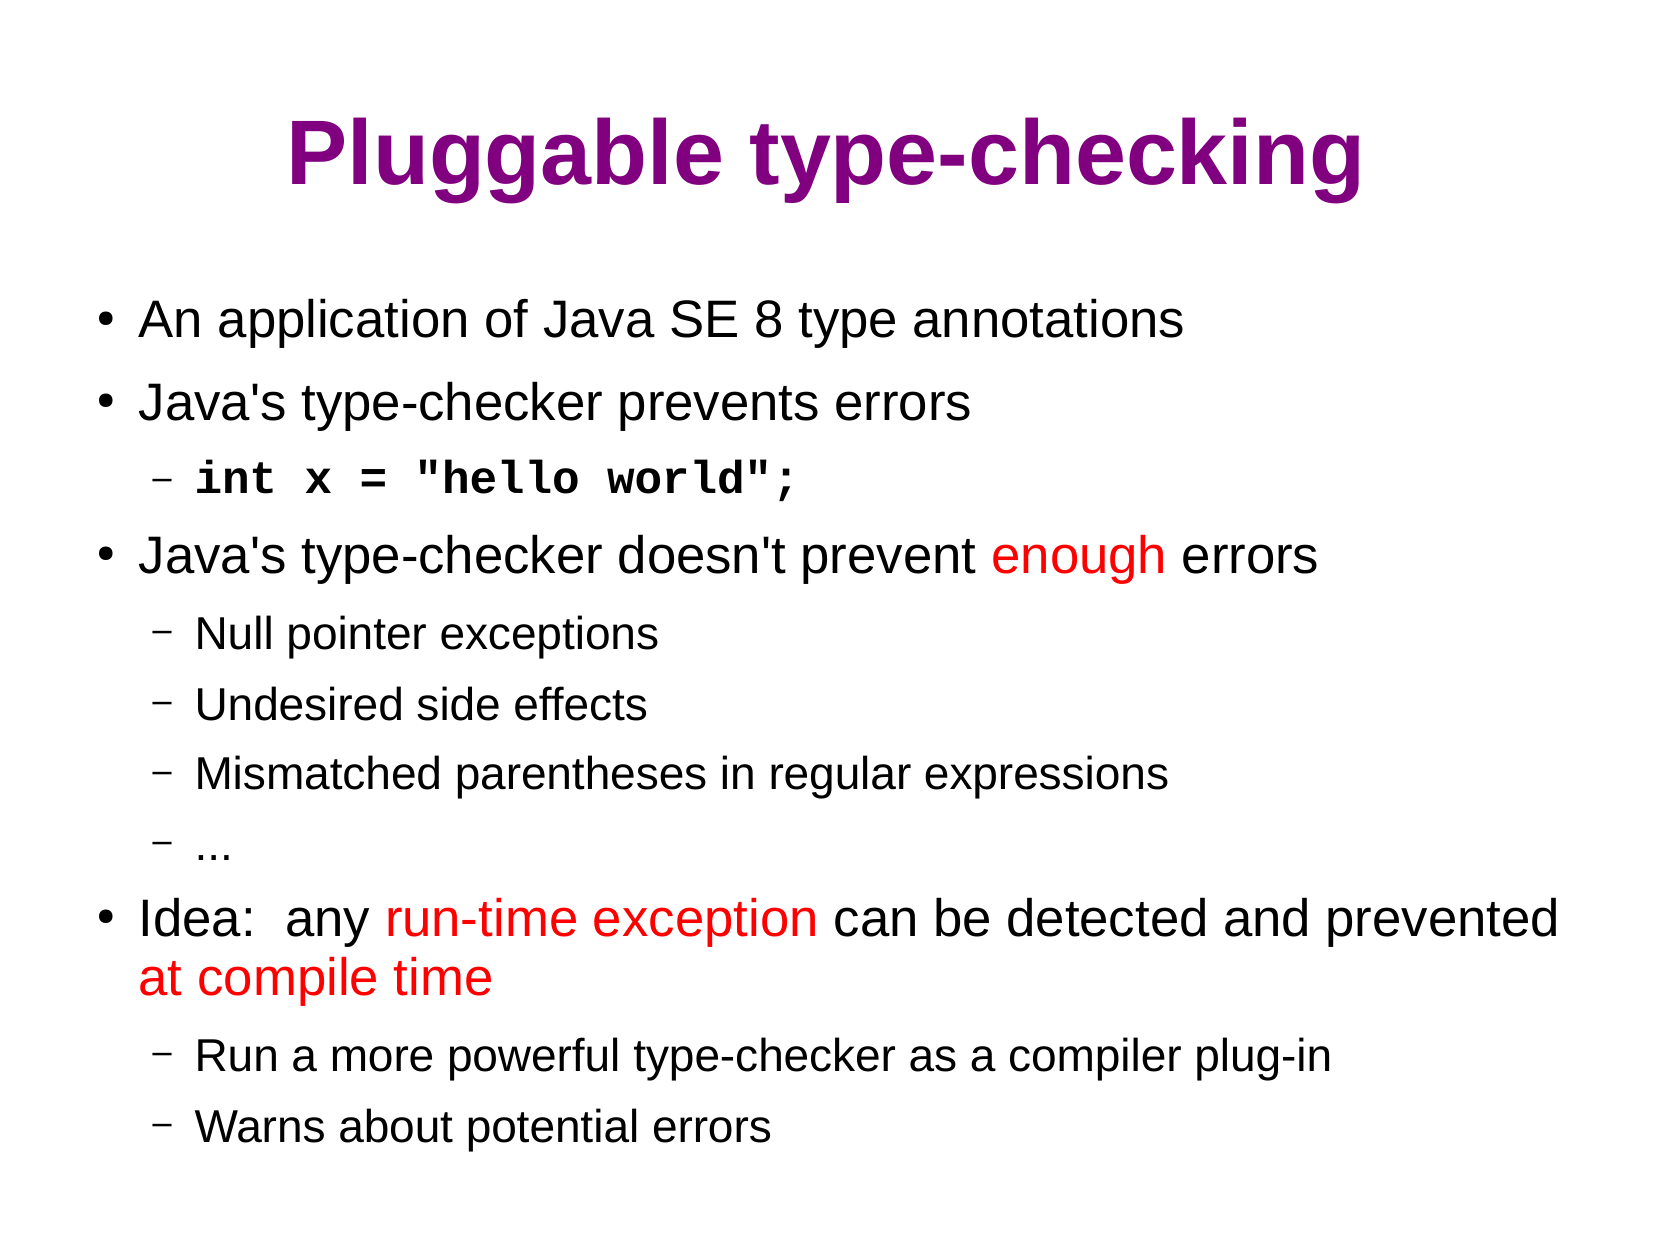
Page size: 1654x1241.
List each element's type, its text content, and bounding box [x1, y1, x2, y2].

title Pluggable type-checking [82, 49, 1571, 257]
list An application of Java SE 8 type annotations Java's type-checker prevents errors int x = "hello world"; Java's type-checker doesn't prevent enough errors Null pointer exceptions Undesired side effects Mismatched parentheses in regular expressions ... Idea: any run-time exception can be detected and prevented at compile time Run a more powerful type-checker as a compiler plug-in Warns about potential errors [82, 290, 1571, 1156]
